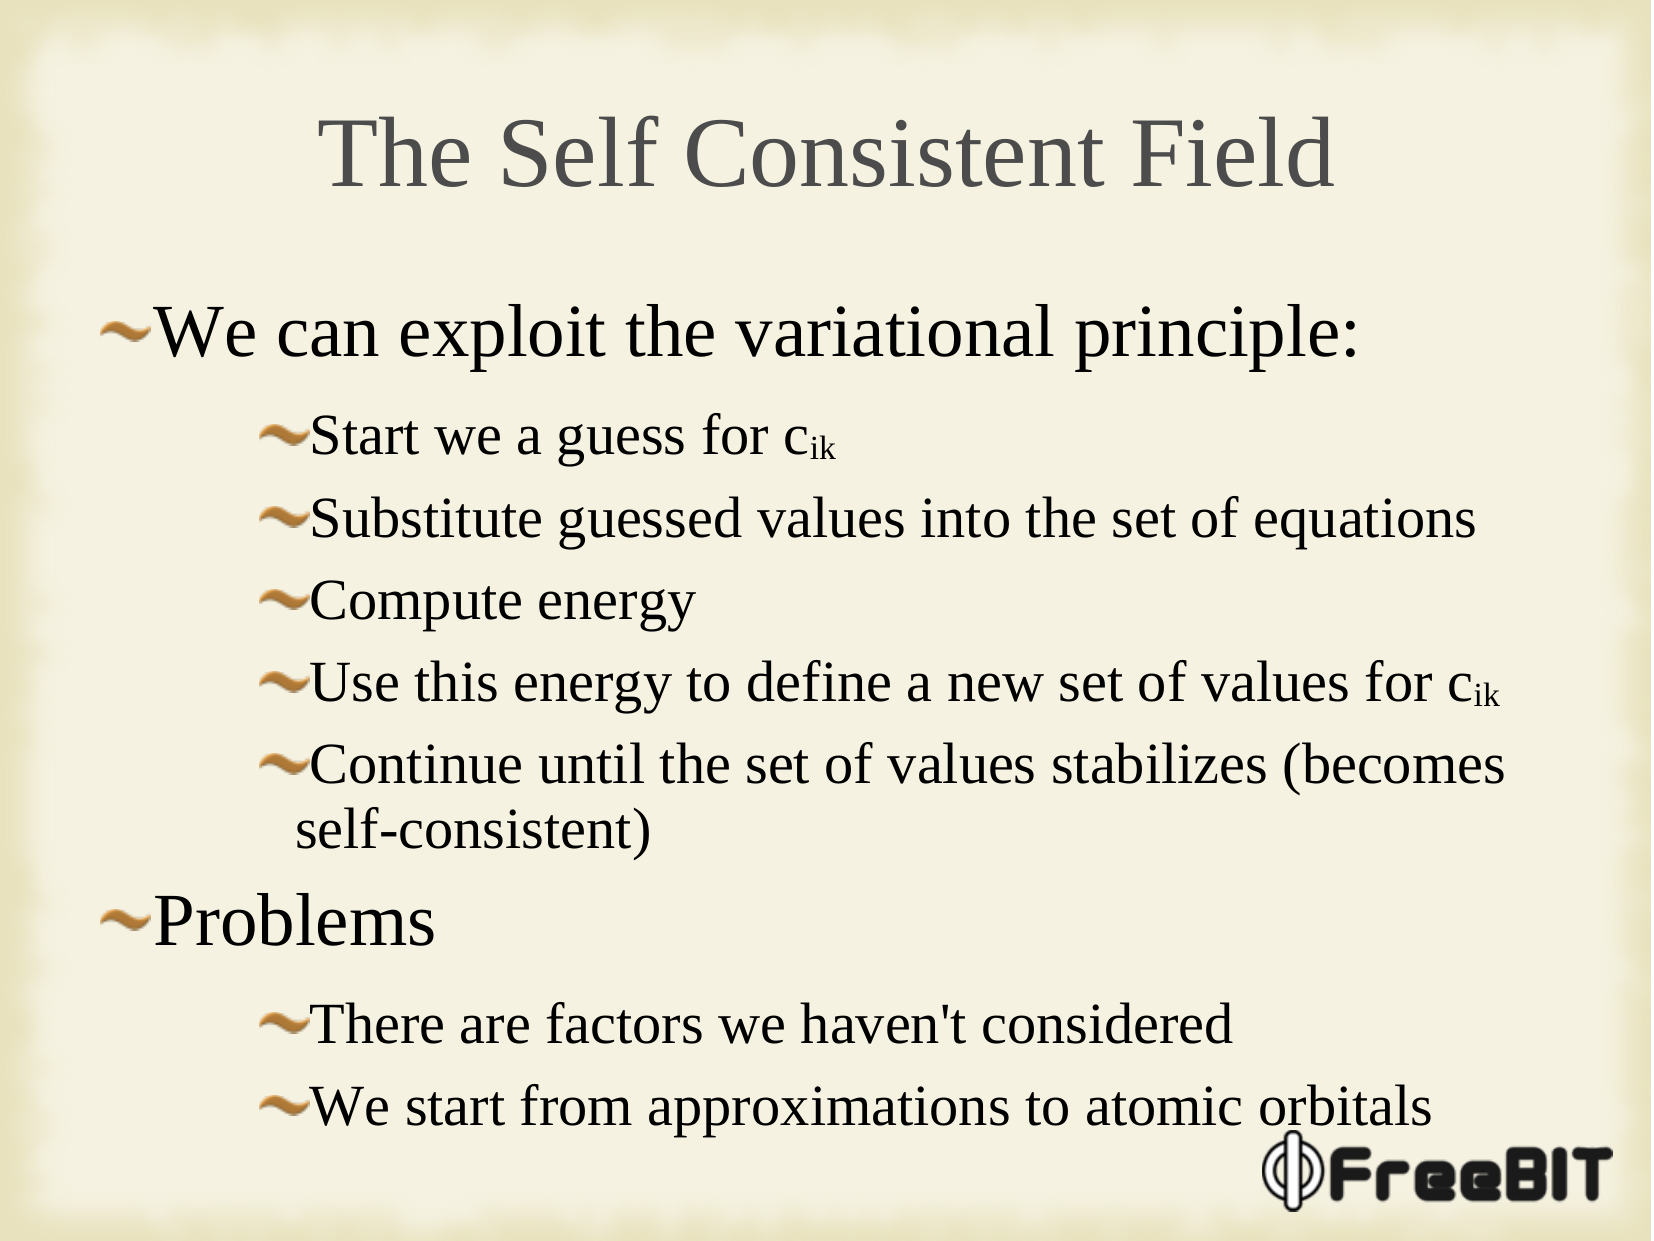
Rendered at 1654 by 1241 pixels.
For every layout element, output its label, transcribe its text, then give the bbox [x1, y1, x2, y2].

title The Self Consistent Field [82, 49, 1571, 257]
list We can exploit the variational principle: Start we a guess for cik Substitute guessed values into the set of equations Compute energy Use this energy to define a new set of values for cik Continue until the set of values stabilizes (becomes self-consistent) Problems There are factors we haven't considered We start from approximations to atomic orbitals [82, 290, 1571, 1177]
picture [0, 0, 1651, 1241]
